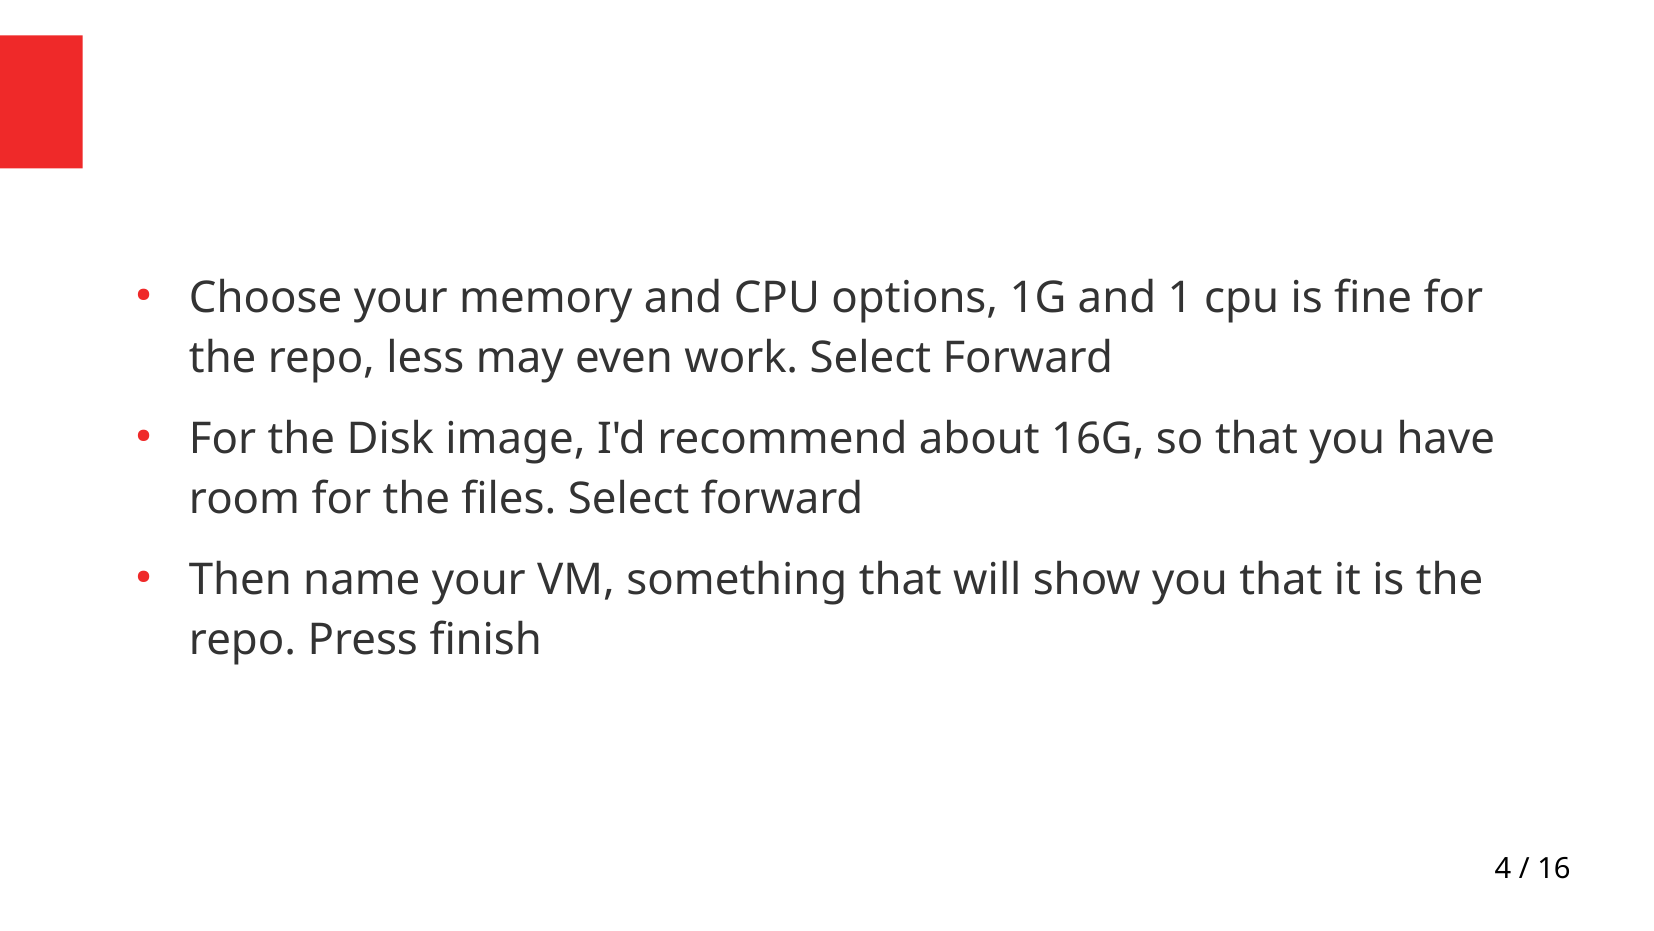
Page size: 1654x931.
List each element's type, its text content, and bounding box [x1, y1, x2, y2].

list Choose your memory and CPU options, 1G and 1 cpu is fine for the repo, less may even work. Select Forward For the Disk image, I'd recommend about 16G, so that you have room for the files. Select forward Then name your VM, something that will show you that it is the repo. Press finish [118, 265, 1536, 806]
